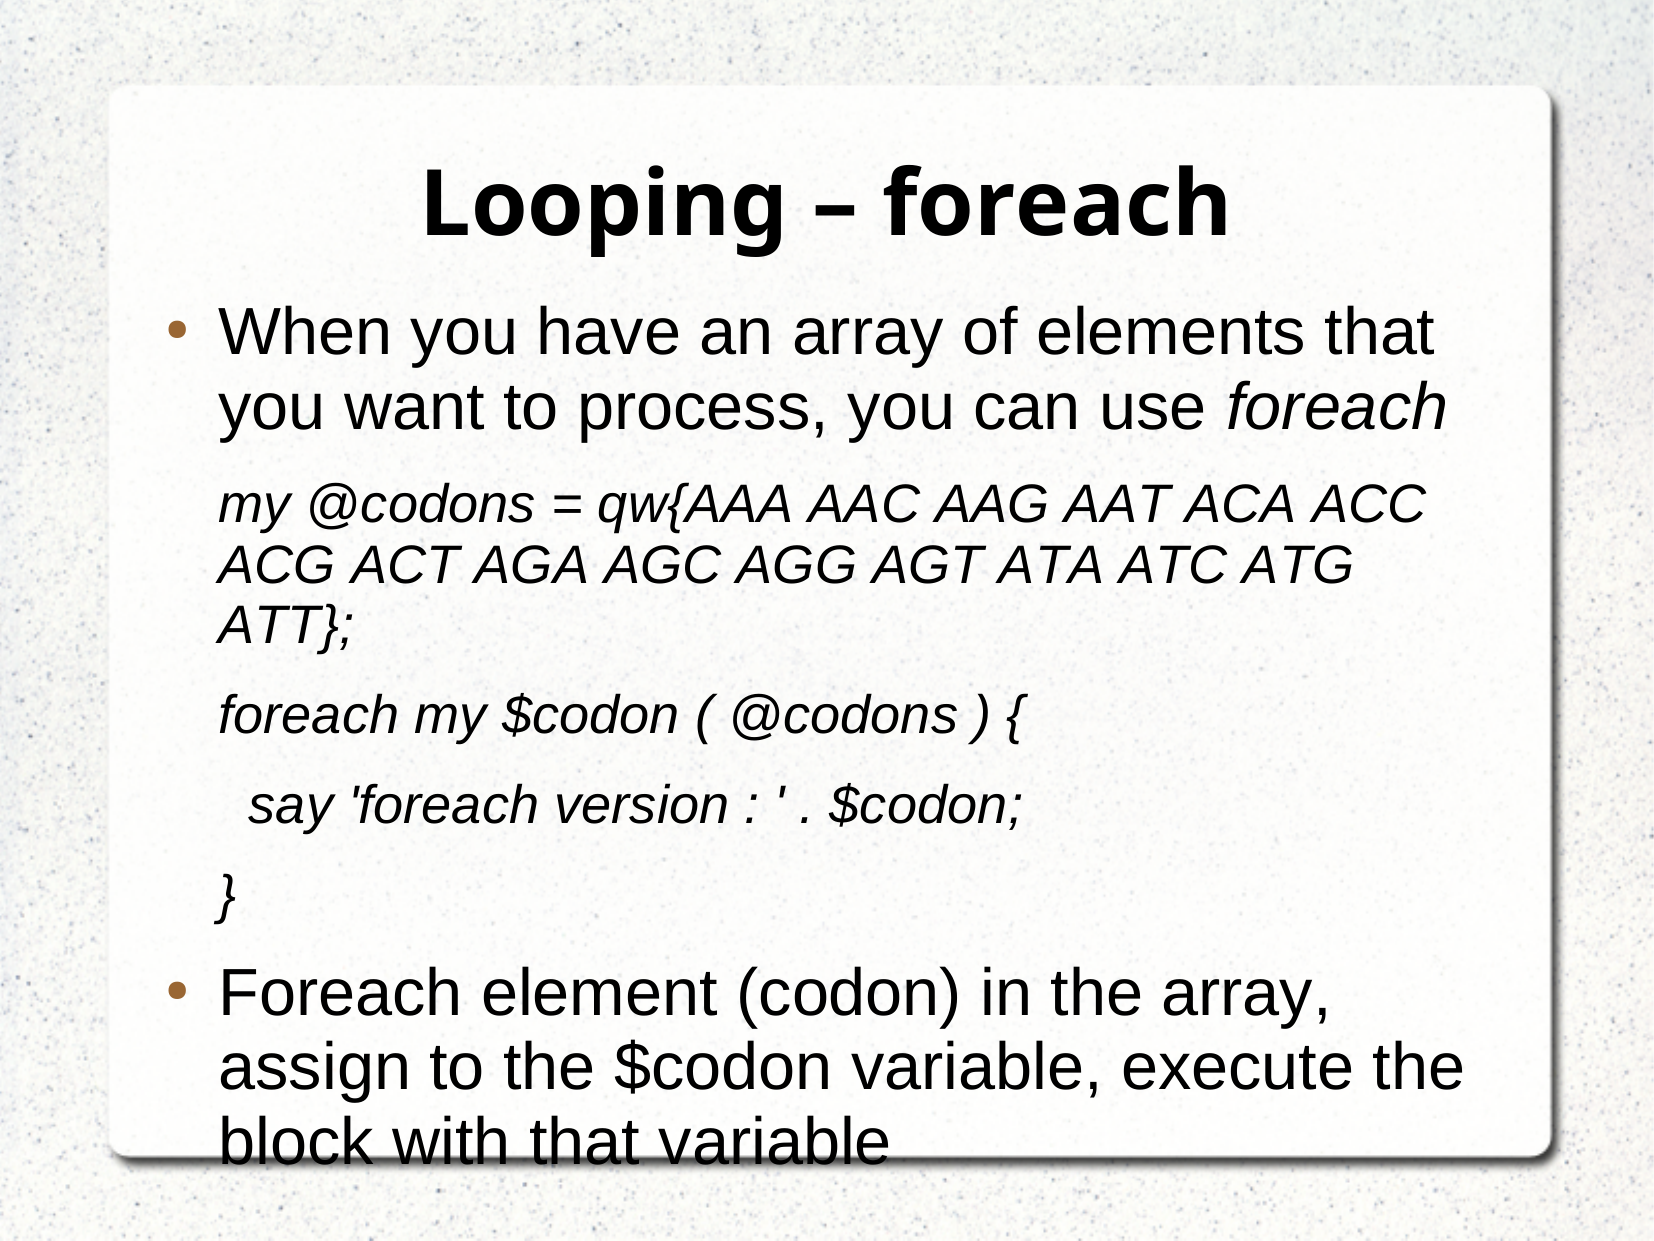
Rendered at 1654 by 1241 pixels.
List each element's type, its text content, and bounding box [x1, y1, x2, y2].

picture [0, 0, 1654, 1241]
list When you have an array of elements that you want to process, you can use foreach my @codons = qw{AAA AAC AAG AAT ACA ACC ACG ACT AGA AGC AGG AGT ATA ATC ATG ATT}; foreach my $codon ( @codons ) { say 'foreach version : ' . $codon; } Foreach element (codon) in the array, assign to the $codon variable, execute the block with that variable [147, 294, 1506, 1118]
title Looping – foreach [118, 96, 1536, 304]
